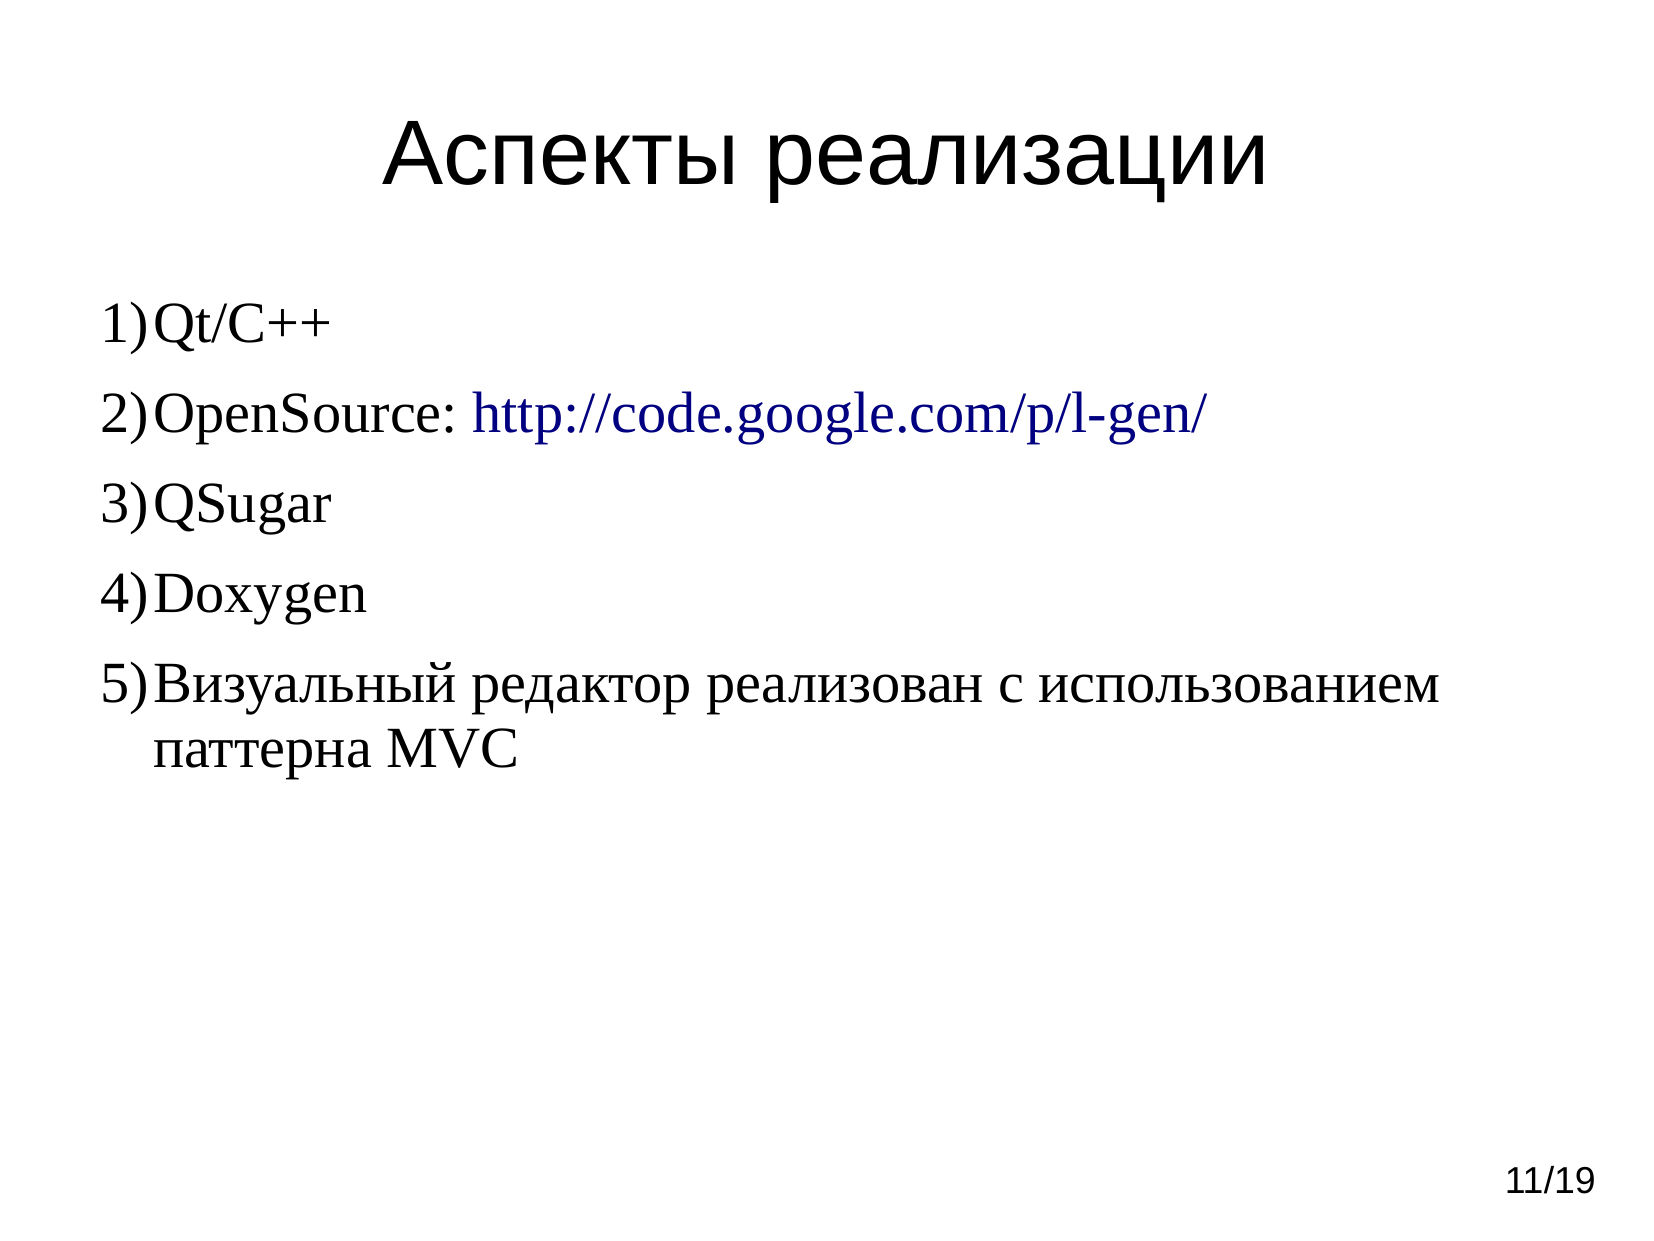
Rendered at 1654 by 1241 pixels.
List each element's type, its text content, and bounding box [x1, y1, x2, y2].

text_box <номер>/19 [1476, 1151, 1625, 1241]
list Qt/C++ OpenSource: http://code.google.com/p/l-gen/ QSugar Doxygen Визуальный редактор реализован с использованием паттерна MVC [82, 290, 1571, 1109]
title Аспекты реализации [82, 49, 1571, 257]
